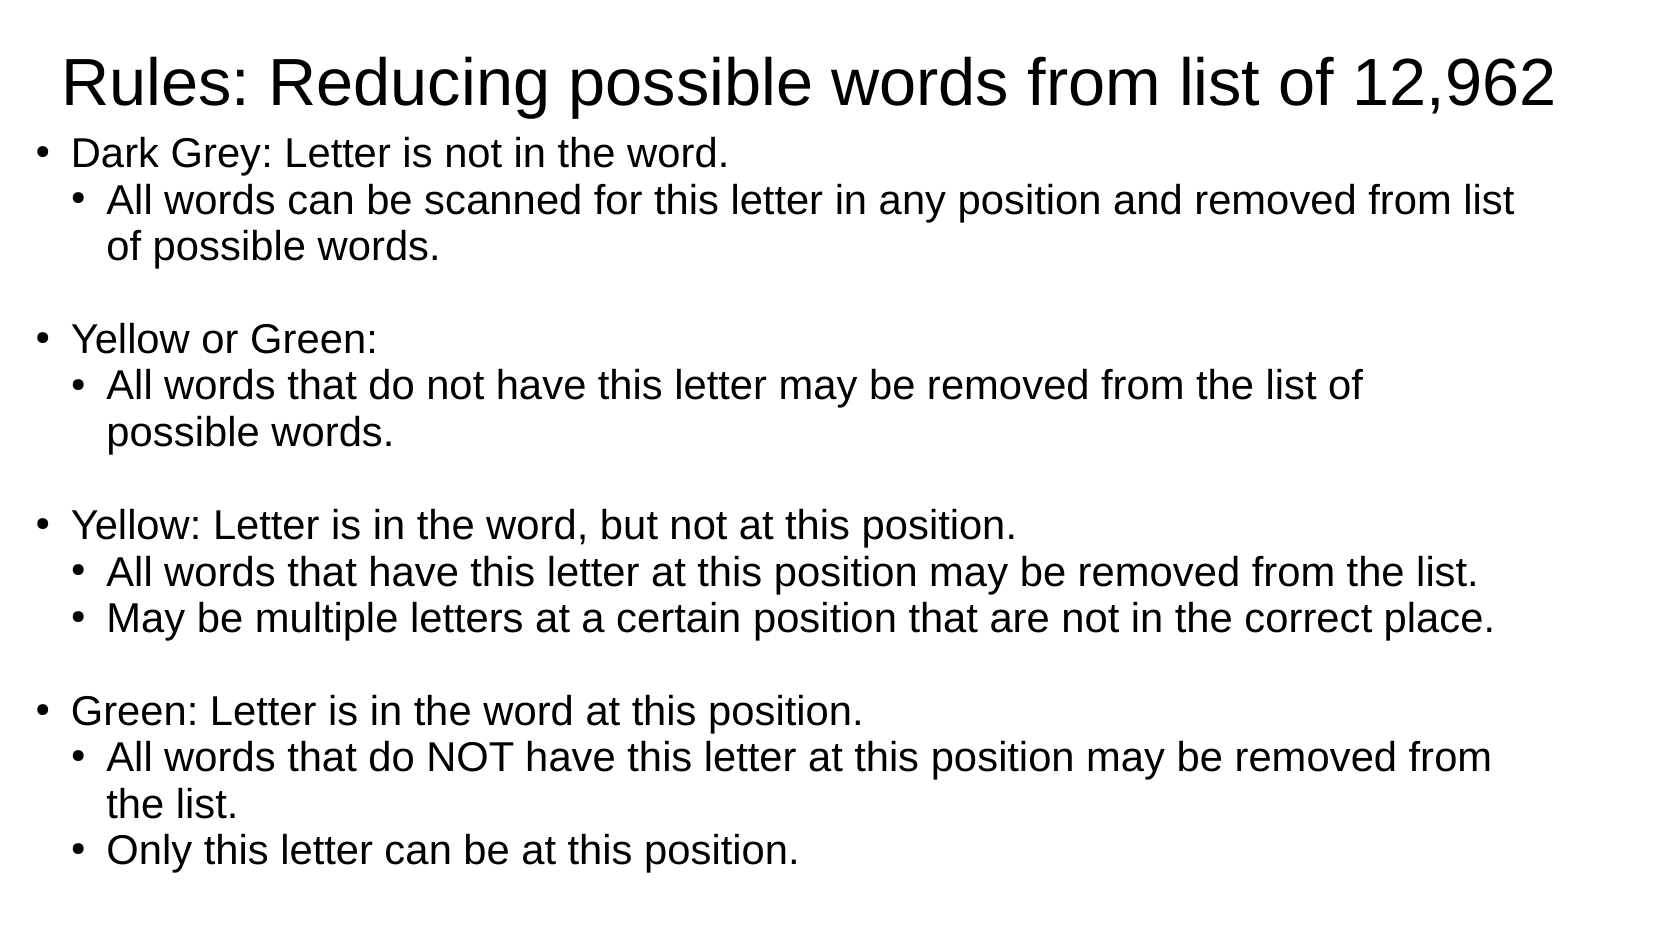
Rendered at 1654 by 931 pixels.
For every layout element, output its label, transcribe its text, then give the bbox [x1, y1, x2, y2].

subtitle Dark Grey: Letter is not in the word. All words can be scanned for this letter in any position and removed from list of possible words. Yellow or Green: All words that do not have this letter may be removed from the list of possible words. Yellow: Letter is in the word, but not at this position. All words that have this letter at this position may be removed from the list. May be multiple letters at a certain position that are not in the correct place. Green: Letter is in the word at this position. All words that do NOT have this letter at this position may be removed from the list. Only this letter can be at this position. [35, 129, 1524, 921]
title Rules: Reducing possible words from list of 12,962 [36, 7, 1583, 157]
